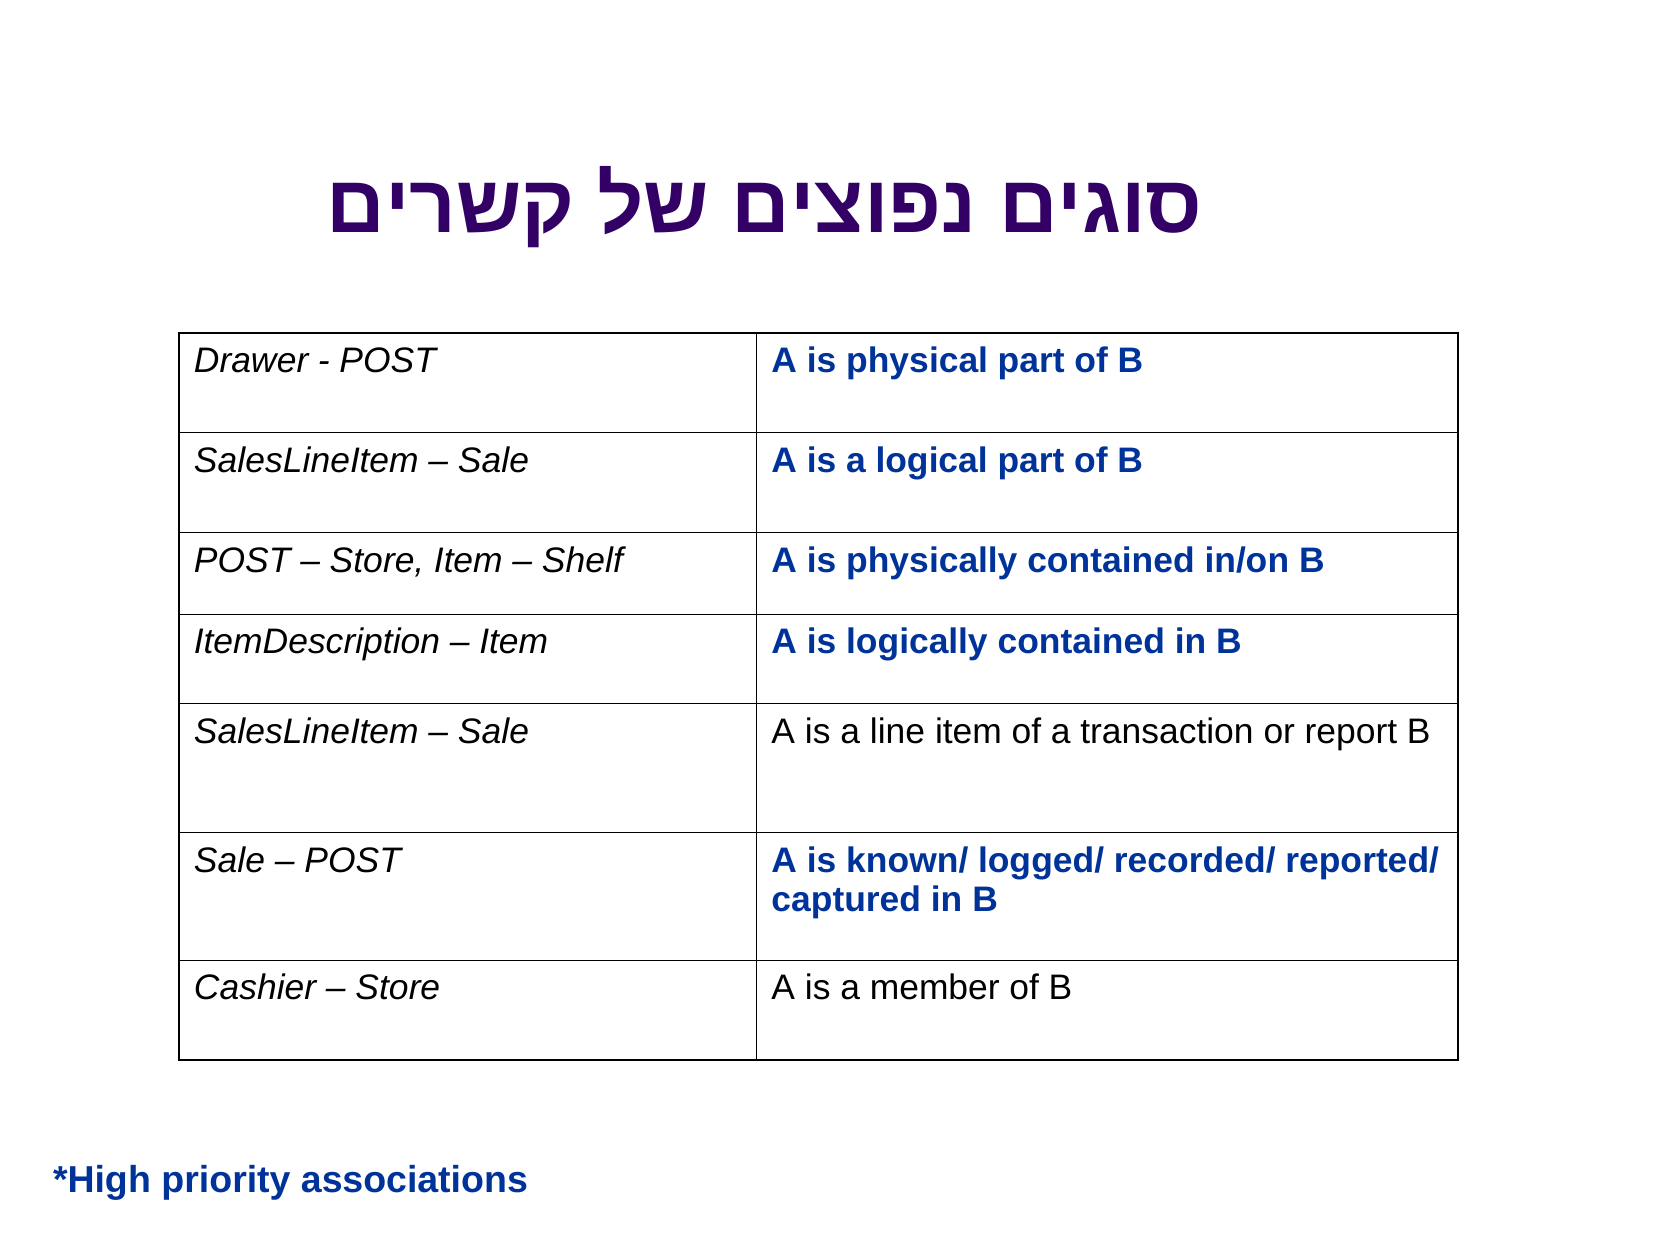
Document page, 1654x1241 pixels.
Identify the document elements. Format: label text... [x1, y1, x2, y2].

table_cell A is physically contained in/on B [757, 533, 1457, 614]
title סוגים נפוצים של קשרים [82, 22, 1447, 257]
table_cell A is a line item of a transaction or report B [757, 704, 1457, 832]
table_cell SalesLineItem – Sale [180, 704, 756, 832]
table_cell A is a member of B [757, 961, 1457, 1059]
table_cell ItemDescription – Item [180, 615, 756, 703]
table_cell A is logically contained in B [757, 615, 1457, 703]
table_cell SalesLineItem – Sale [180, 433, 756, 532]
table_cell POST – Store, Item – Shelf [180, 533, 756, 614]
table_cell Sale – POST [180, 833, 756, 960]
table_cell A is known/ logged/ recorded/ reported/ captured in B [757, 833, 1457, 960]
table_cell Cashier – Store [180, 961, 756, 1059]
text_box *High priority associations [38, 1147, 544, 1208]
table_header Drawer - POST [180, 334, 756, 432]
table_header A is physical part of B [757, 334, 1457, 432]
table_cell A is a logical part of B [757, 433, 1457, 532]
